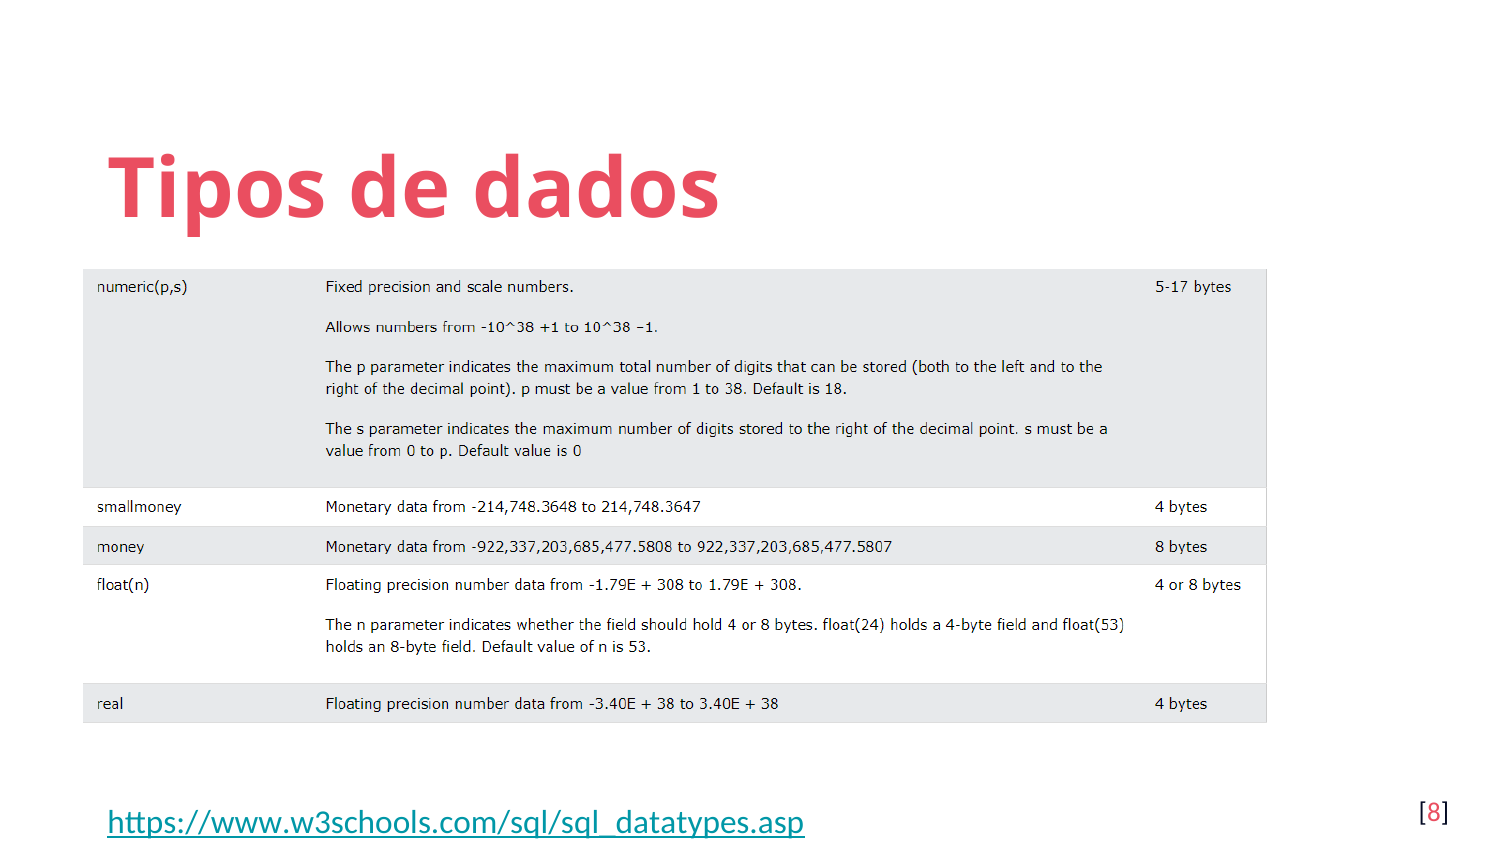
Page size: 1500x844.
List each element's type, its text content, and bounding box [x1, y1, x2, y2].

slide_number [‹#›] [1408, 779, 1494, 844]
picture [83, 269, 1273, 725]
text_box Tipos de dados [92, 104, 1408, 243]
text_box https://www.w3schools.com/sql/sql_datatypes.asp [92, 779, 1408, 844]
